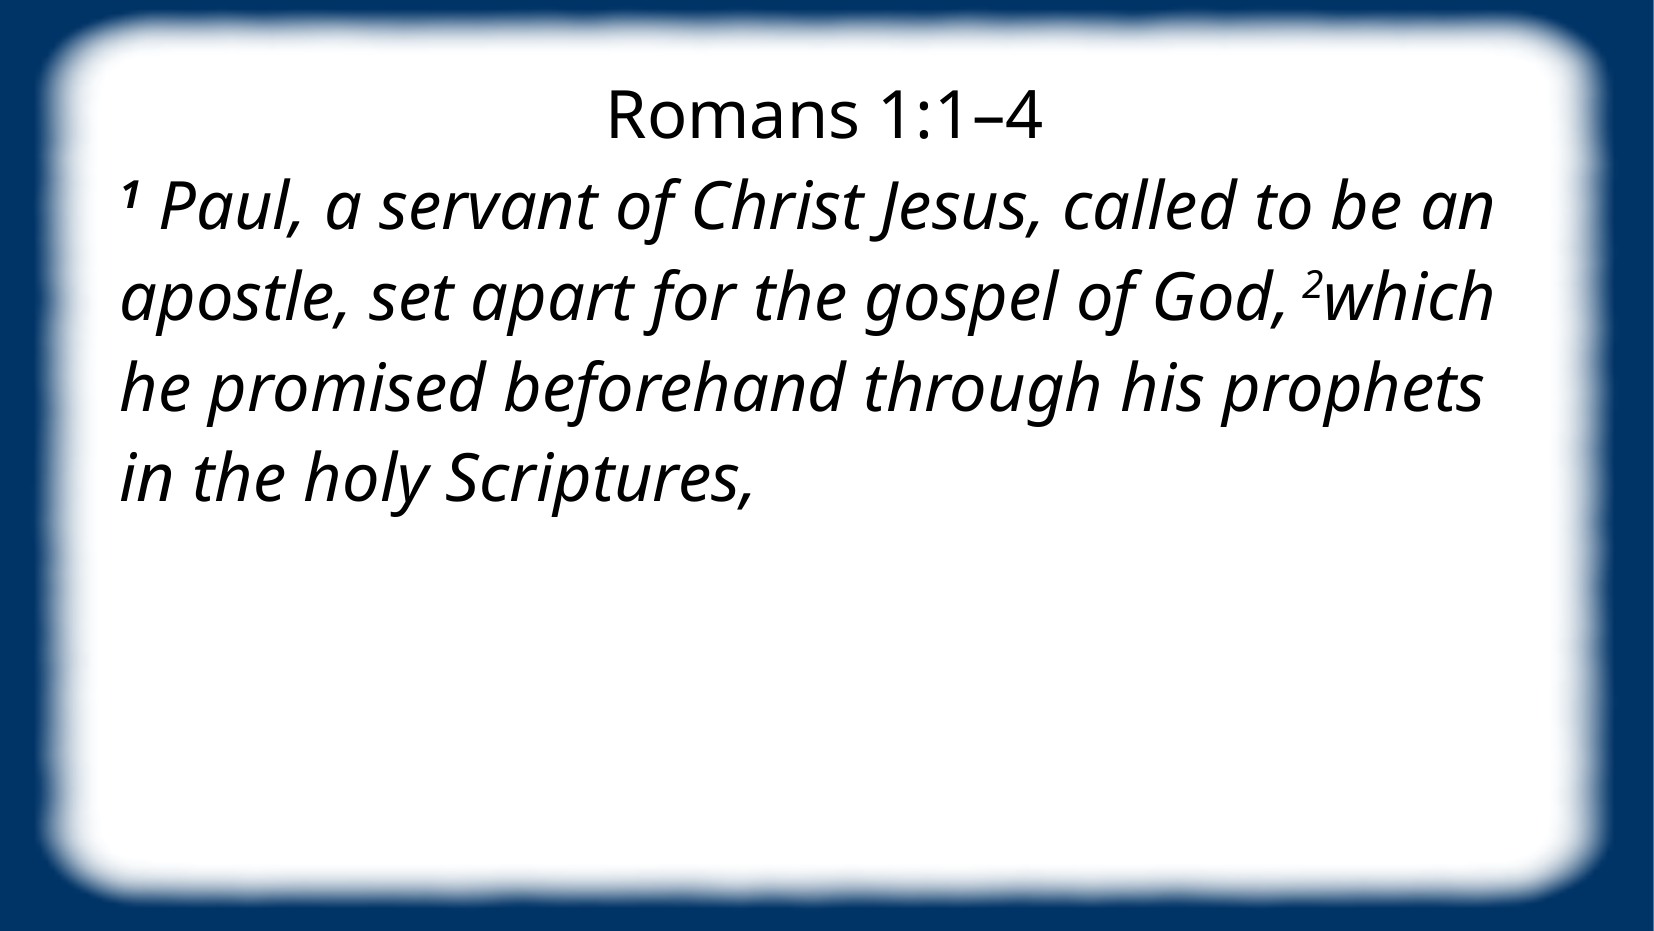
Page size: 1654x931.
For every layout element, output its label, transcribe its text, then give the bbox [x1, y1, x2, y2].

picture [0, 0, 1654, 931]
text_box Romans 1:1–4 1 Paul, a servant of Christ Jesus, called to be an apostle, set apart for the gospel of God, 2which he promised beforehand through his prophets in the holy Scriptures, [105, 60, 1546, 519]
